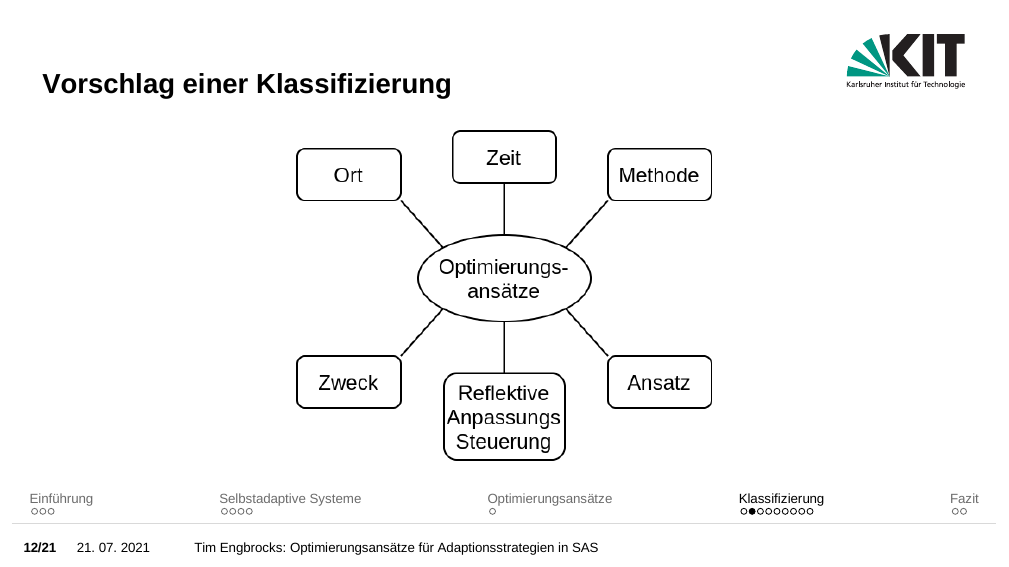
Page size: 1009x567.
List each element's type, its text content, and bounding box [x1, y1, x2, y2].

text_box [949, 81, 966, 89]
text_box [892, 34, 921, 77]
text_box [923, 81, 948, 88]
text_box [879, 34, 890, 77]
text_box Tim Engbrocks: Optimierungsansätze für Adaptionsstrategien in SAS [194, 540, 599, 554]
text_box [871, 81, 882, 88]
text_box [846, 81, 870, 88]
text_box [749, 508, 756, 515]
text_box [911, 81, 922, 88]
text_box [885, 81, 909, 88]
text_box [922, 34, 935, 77]
text_box Selbstadaptive Systeme [219, 491, 362, 505]
text_box [936, 34, 965, 77]
text_box Optimierungsansätze [487, 491, 613, 505]
text_box Fazit [950, 491, 980, 505]
text_box 21. 07. 2021 [76, 540, 150, 554]
text_box Einführung [29, 491, 94, 505]
text_box Klassifizierung [738, 491, 825, 505]
text_box Vorschlag einer Klassifizierung [42, 68, 452, 97]
picture [296, 130, 712, 462]
text_box 12/21 [23, 540, 57, 554]
